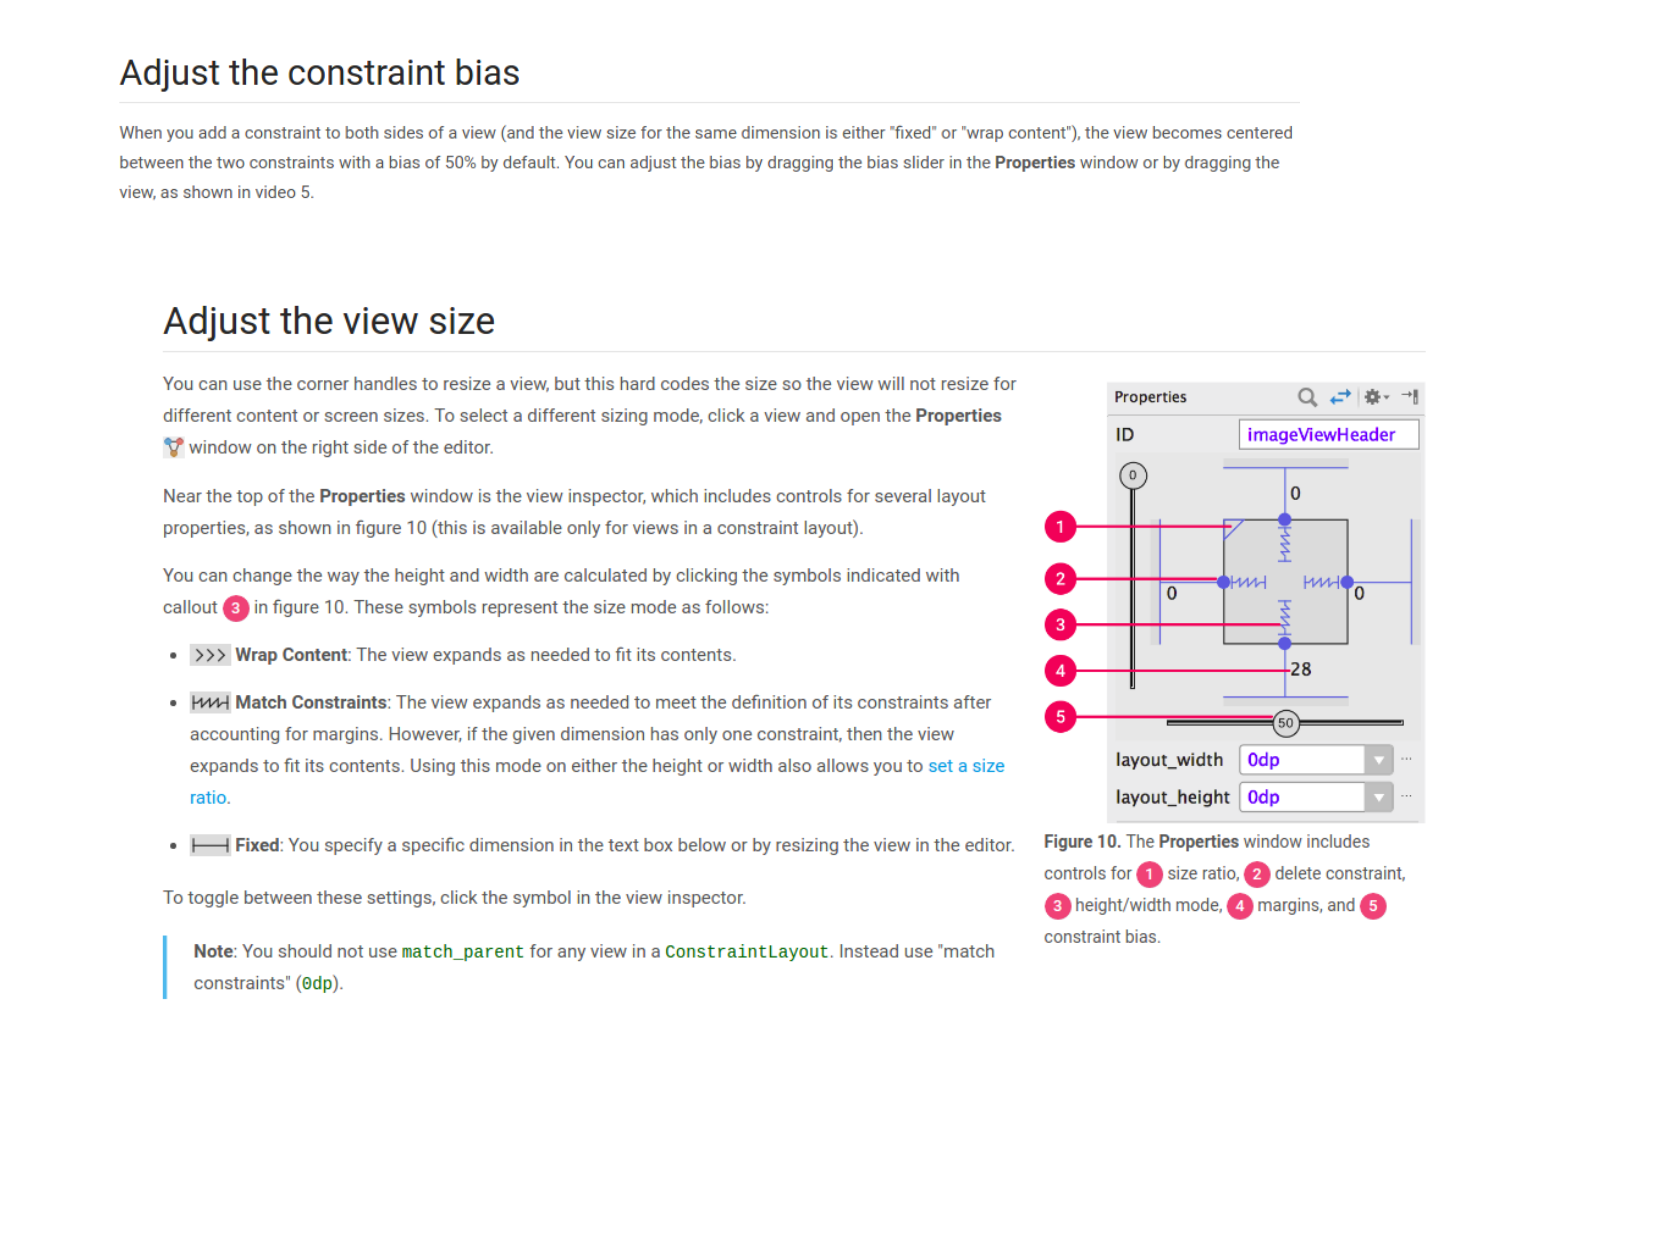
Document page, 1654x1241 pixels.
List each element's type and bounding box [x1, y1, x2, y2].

picture [141, 284, 1515, 1004]
picture [92, 46, 1300, 213]
